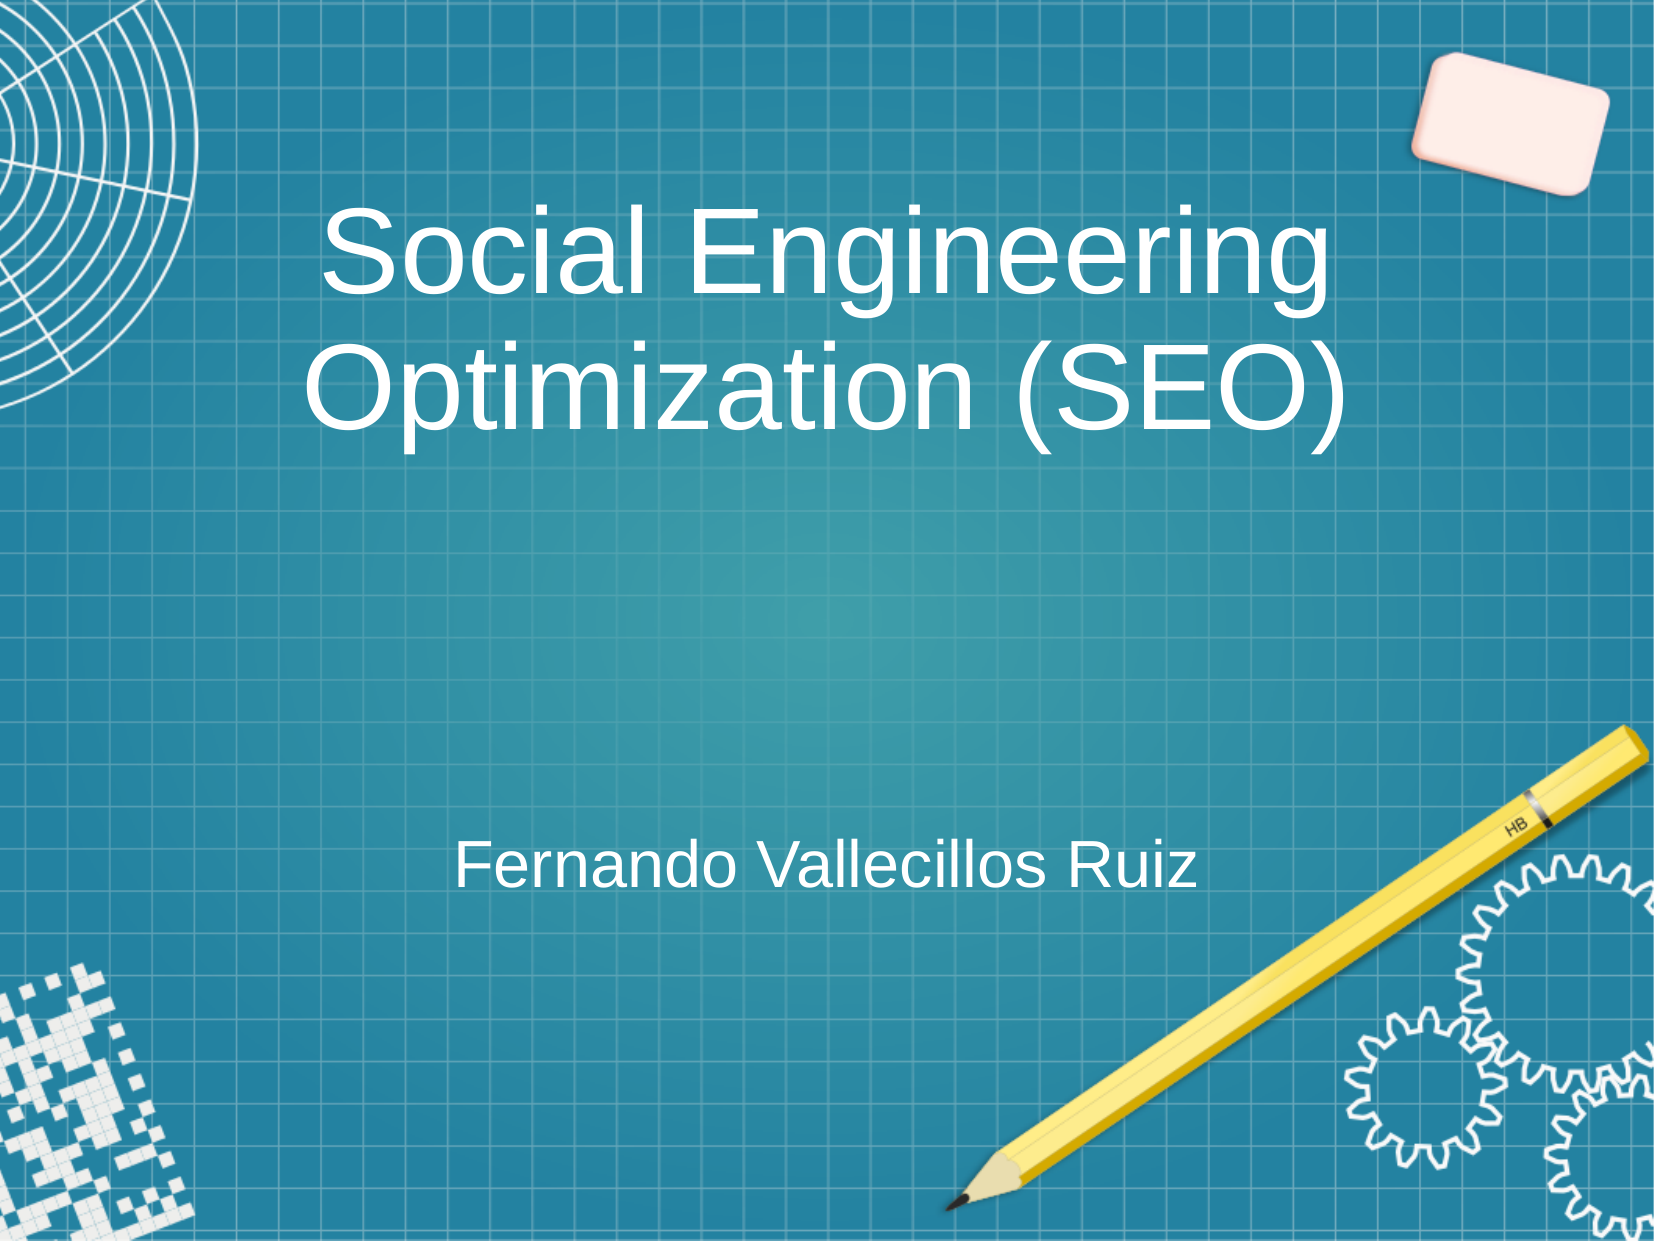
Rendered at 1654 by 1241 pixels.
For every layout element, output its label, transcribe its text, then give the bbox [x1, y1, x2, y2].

picture [0, 0, 1654, 1241]
title Social Engineering Optimization (SEO) [82, 177, 1571, 461]
subtitle Fernando Vallecillos Ruiz [414, 782, 1240, 946]
